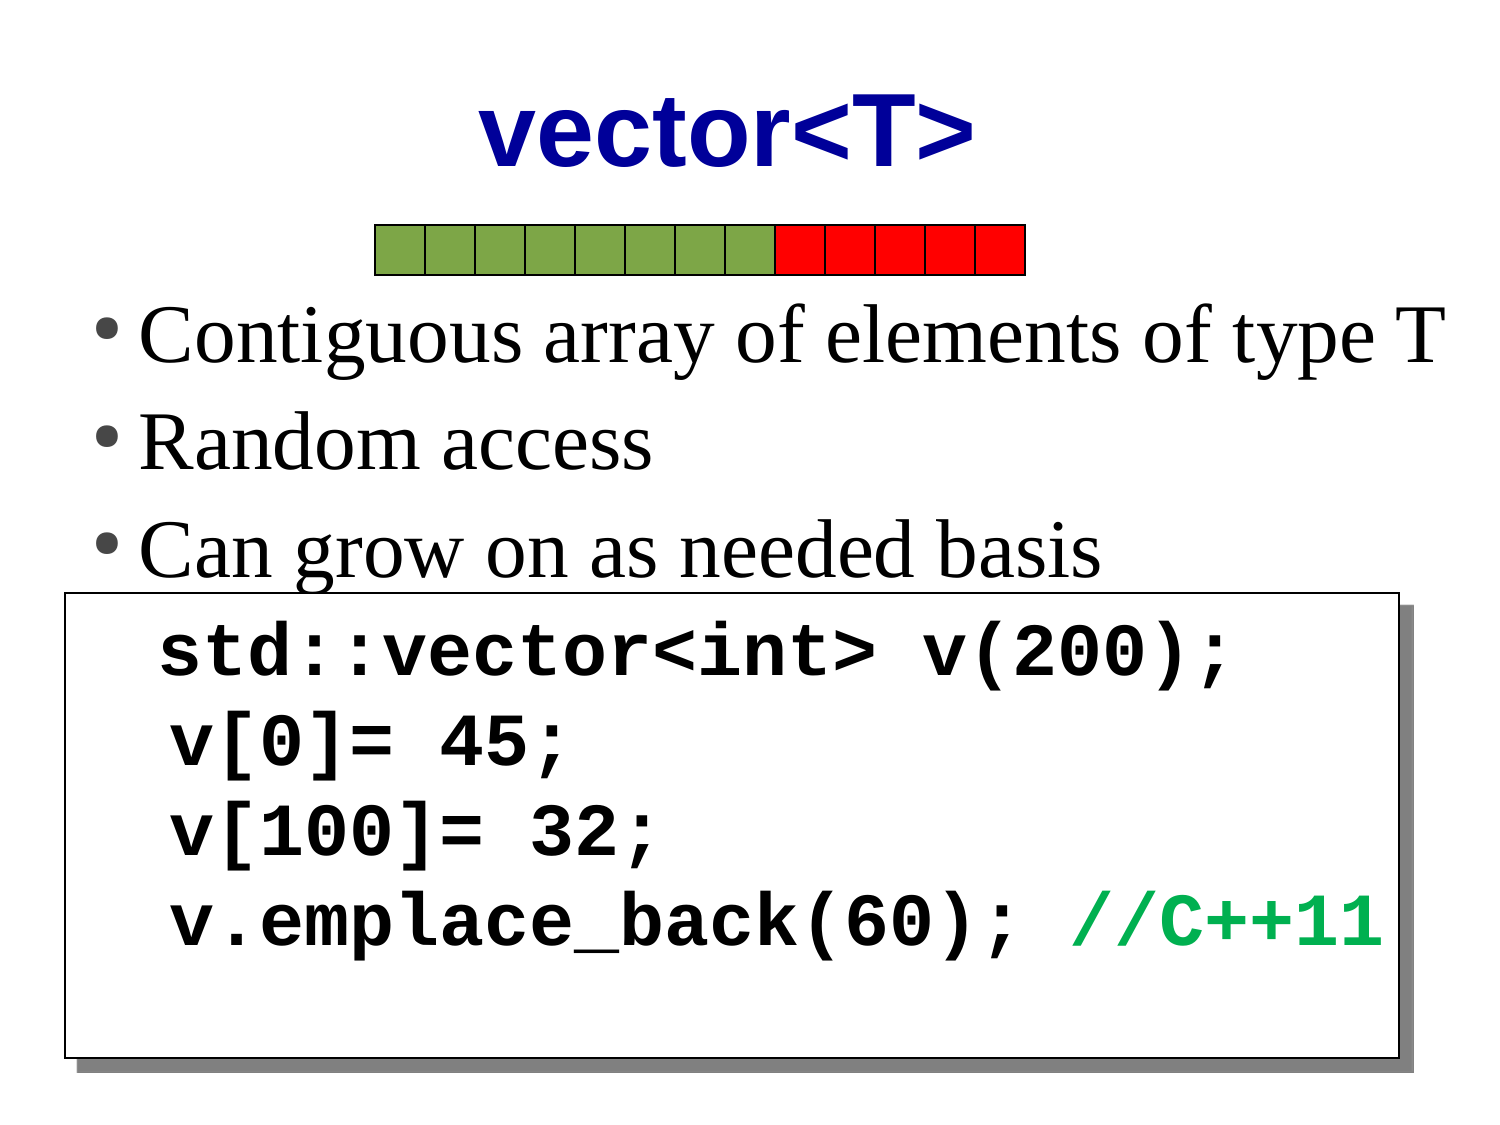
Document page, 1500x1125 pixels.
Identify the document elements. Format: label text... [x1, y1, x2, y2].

title vector<T> [34, 31, 1422, 219]
text_box [375, 225, 1026, 276]
text_box Contiguous array of elements of type T Random access Can grow on as needed basis [0, 280, 1464, 604]
text_box std::vector<int> v(200); v[0]= 45; v[100]= 32; v.emplace_back(60); //C++11 [64, 593, 1400, 1059]
